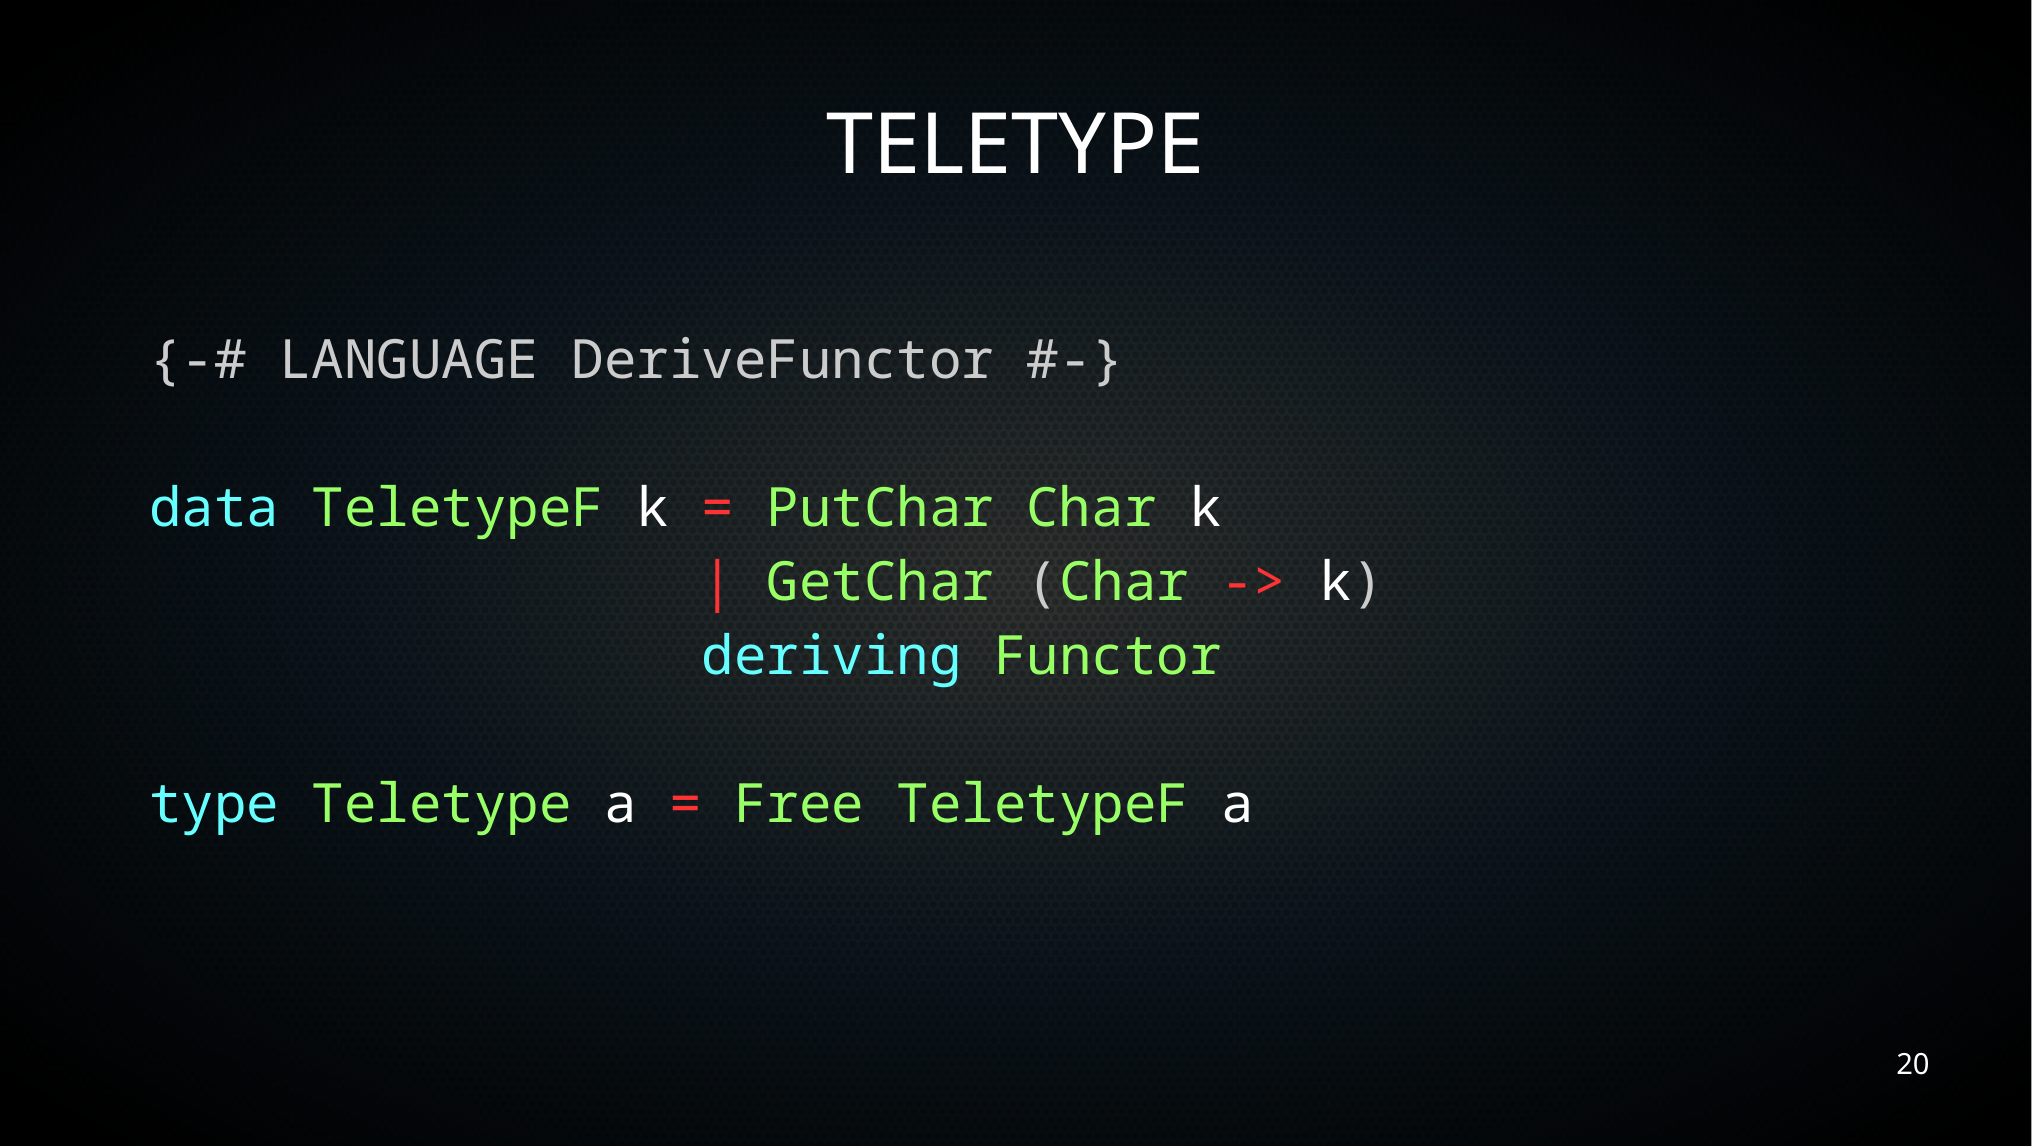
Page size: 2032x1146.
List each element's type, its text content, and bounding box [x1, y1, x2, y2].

subtitle {-# LANGUAGE DeriveFunctor #-} data TeletypeF k = PutChar Char k | GetChar (Char -> k) deriving Functor type Teletype a = Free TeletypeF a [149, 366, 1890, 793]
title TELETYPE [101, 45, 1930, 237]
picture [0, 0, 2032, 1146]
